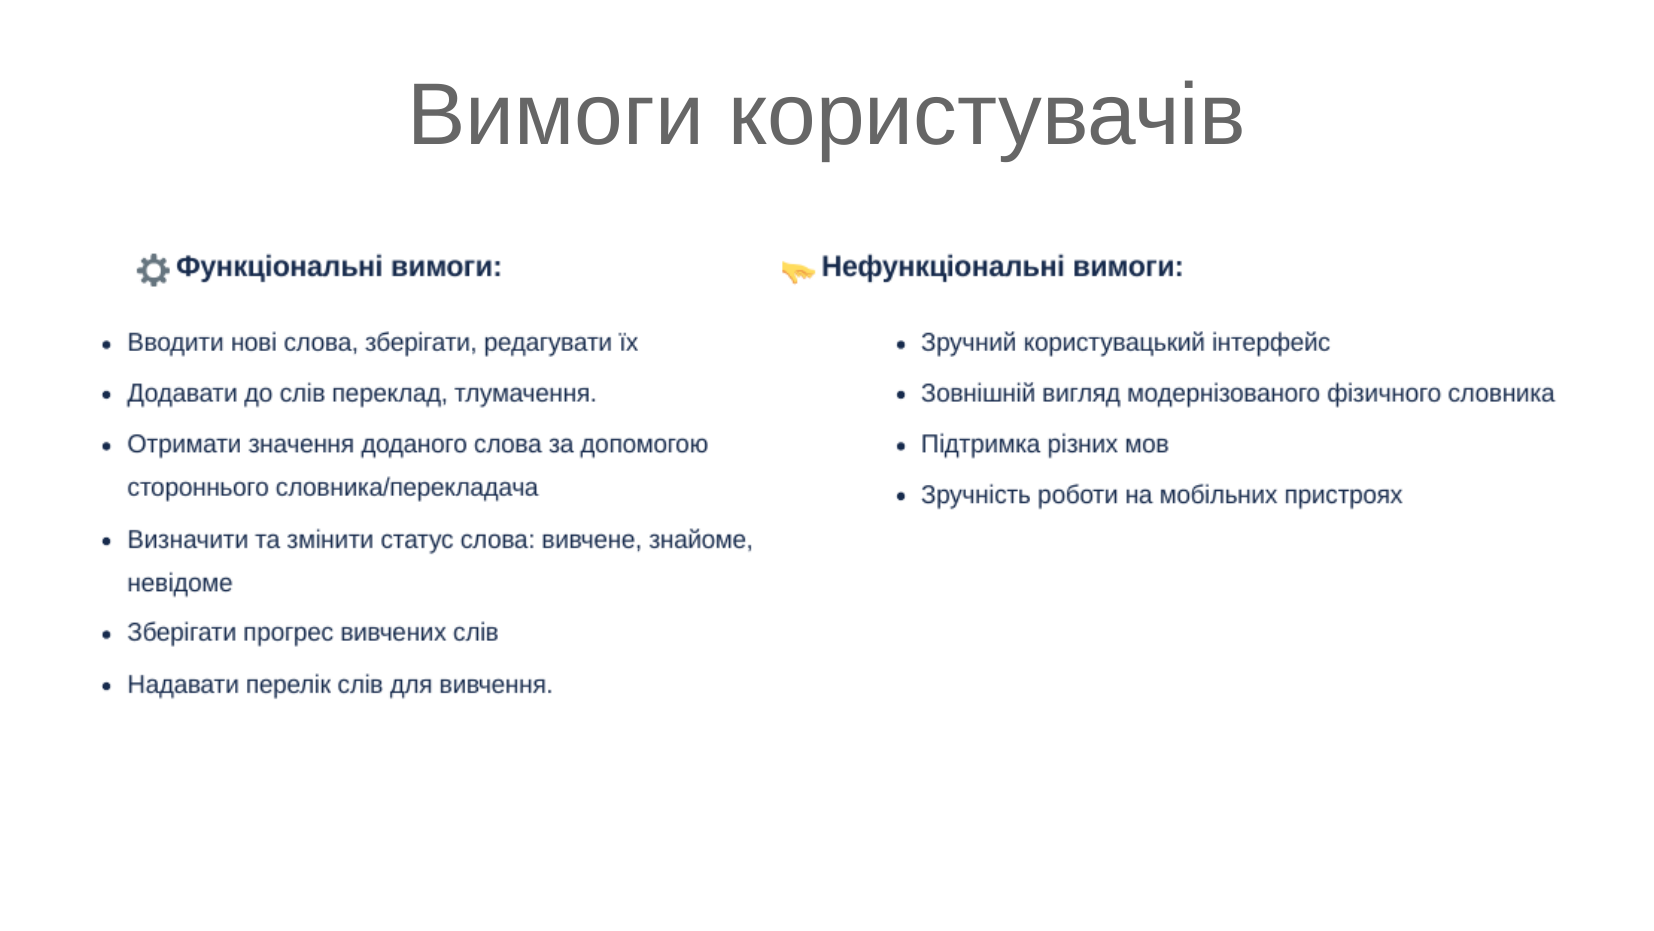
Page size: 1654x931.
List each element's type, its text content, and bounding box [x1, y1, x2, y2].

title Вимоги користувачів [82, 37, 1571, 193]
picture [82, 224, 1583, 735]
